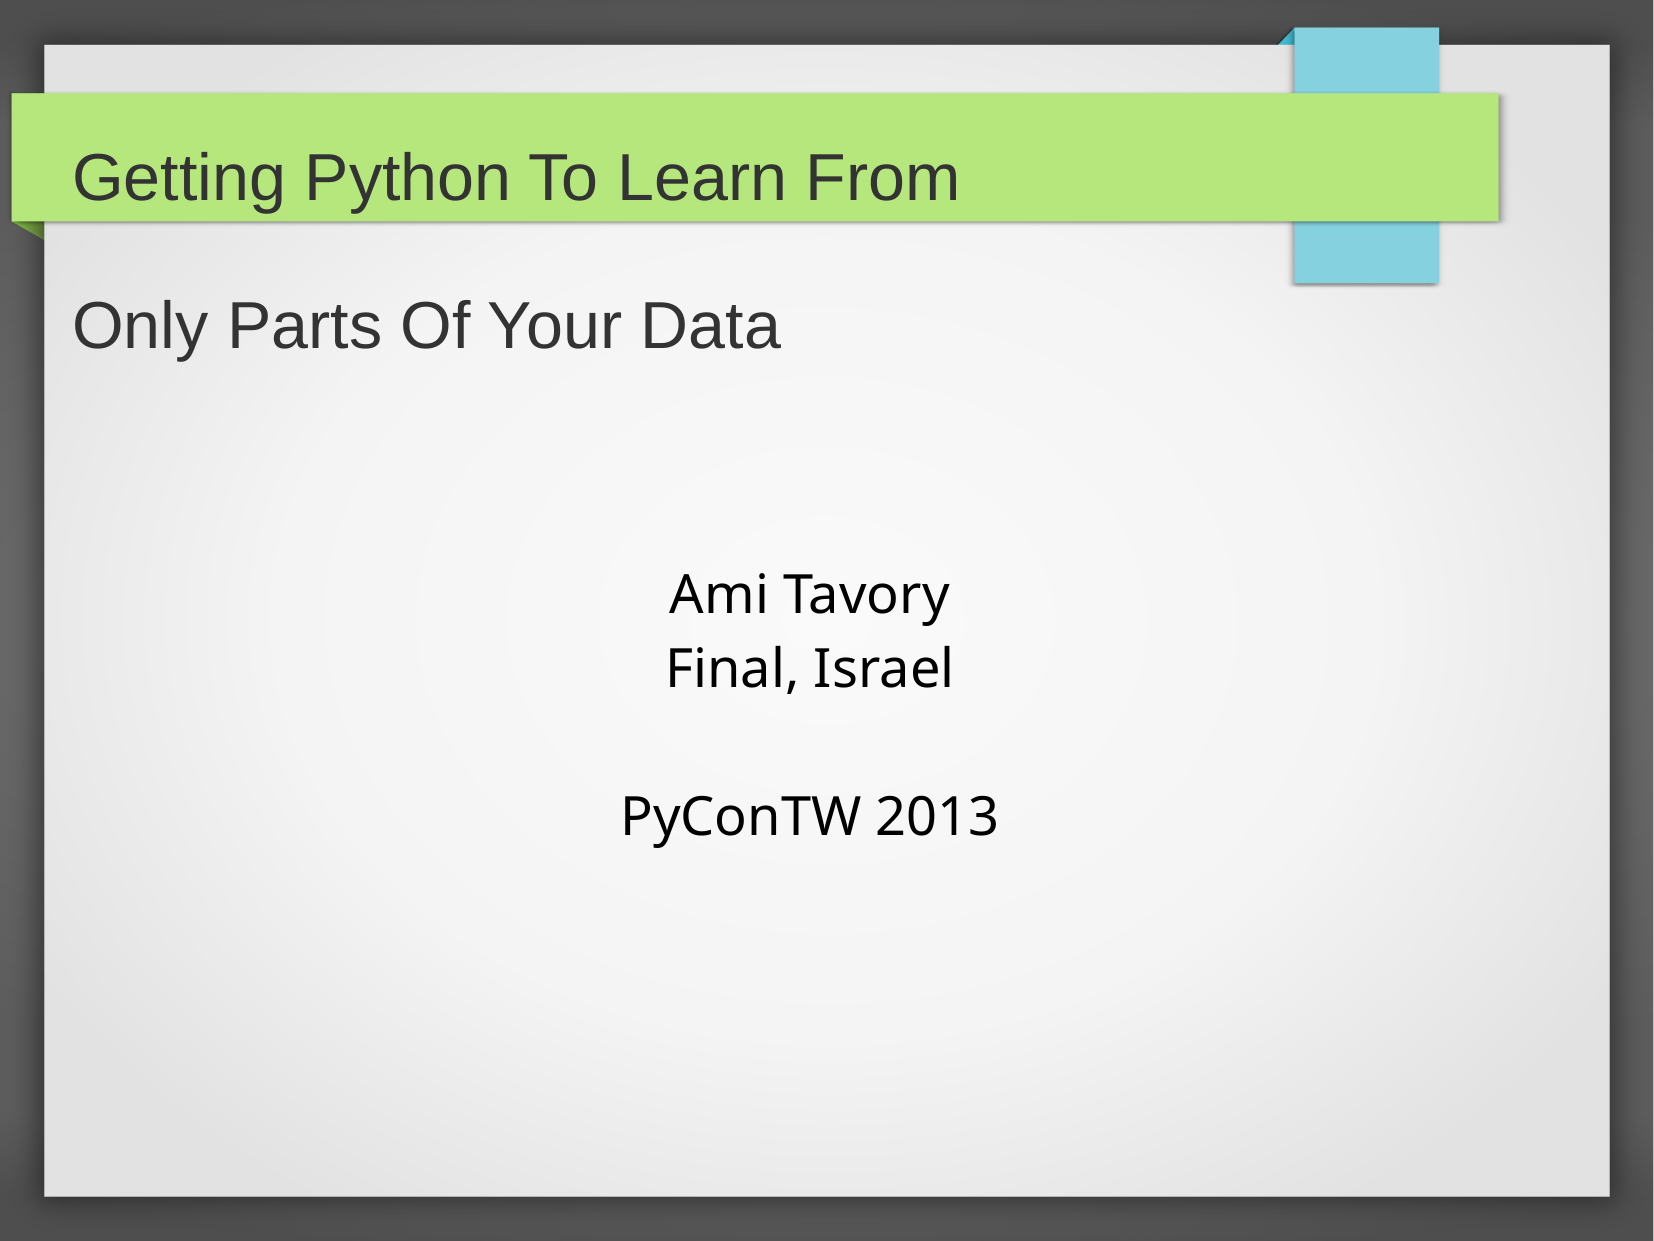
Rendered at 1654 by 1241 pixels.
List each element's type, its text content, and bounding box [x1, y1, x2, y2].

title Getting Python To Learn From Only Parts Of Your Data [72, 110, 1558, 392]
subtitle Ami Tavory Final, Israel PyConTW 2013 [82, 343, 1538, 1063]
picture [0, 0, 1654, 1241]
